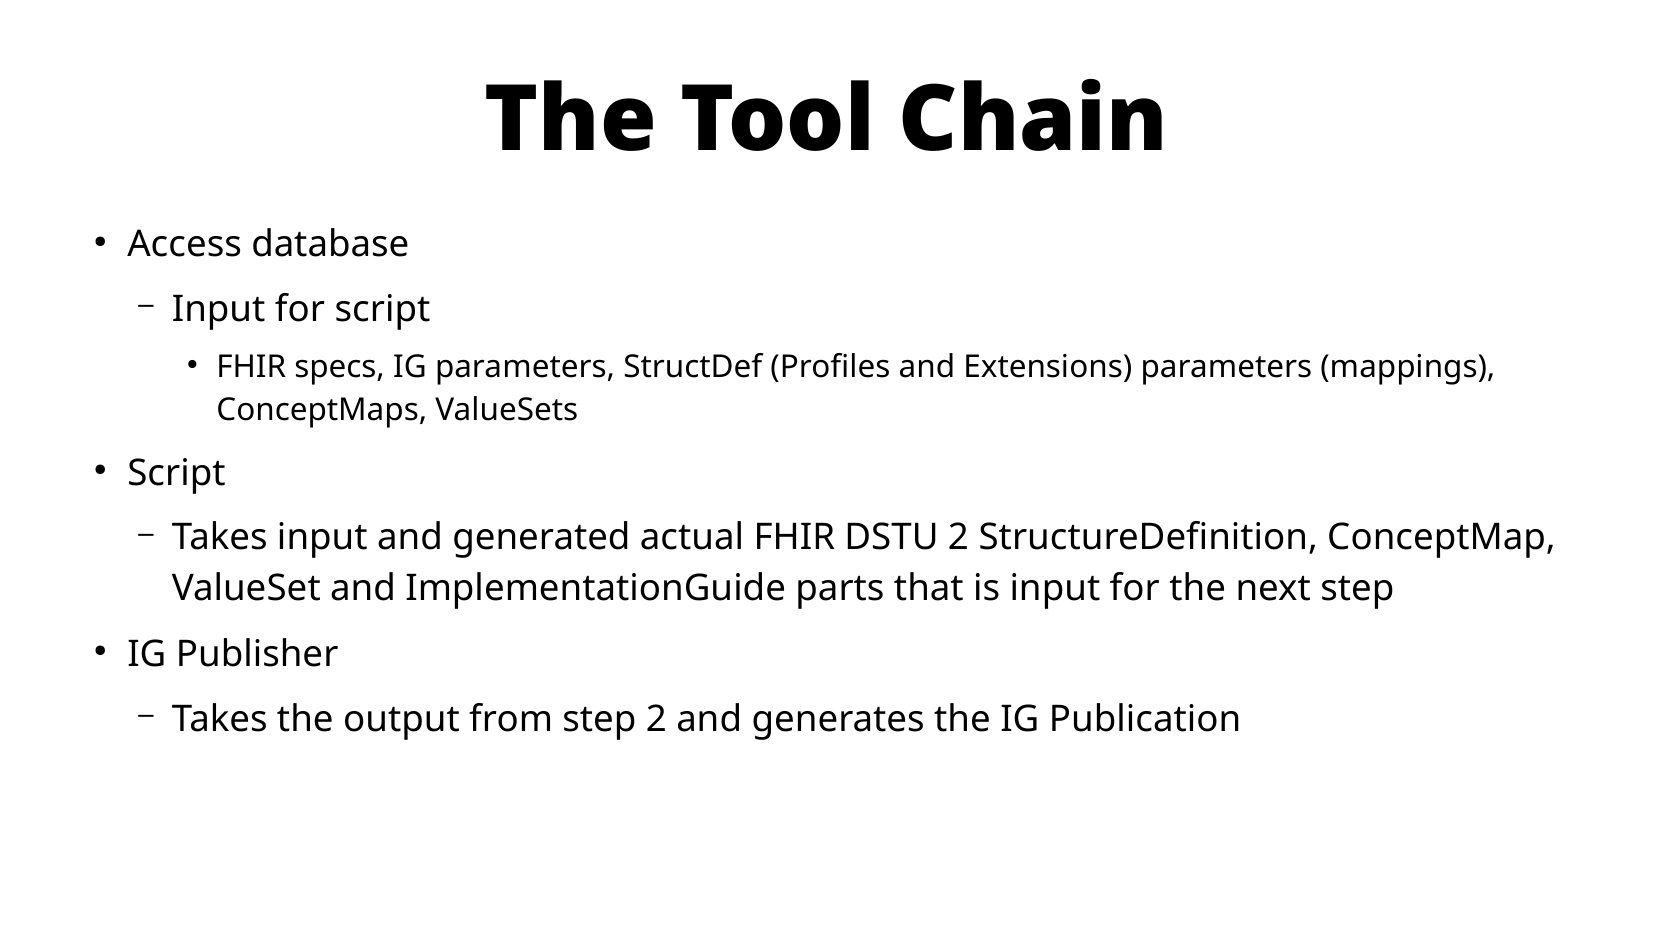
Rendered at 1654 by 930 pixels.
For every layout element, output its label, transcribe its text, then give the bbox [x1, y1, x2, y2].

list Access database Input for script FHIR specs, IG parameters, StructDef (Profiles and Extensions) parameters (mappings), ConceptMaps, ValueSets Script Takes input and generated actual FHIR DSTU 2 StructureDefinition, ConceptMap, ValueSet and ImplementationGuide parts that is input for the next step IG Publisher Takes the output from step 2 and generates the IG Publication [82, 217, 1571, 757]
title The Tool Chain [82, 37, 1571, 193]
